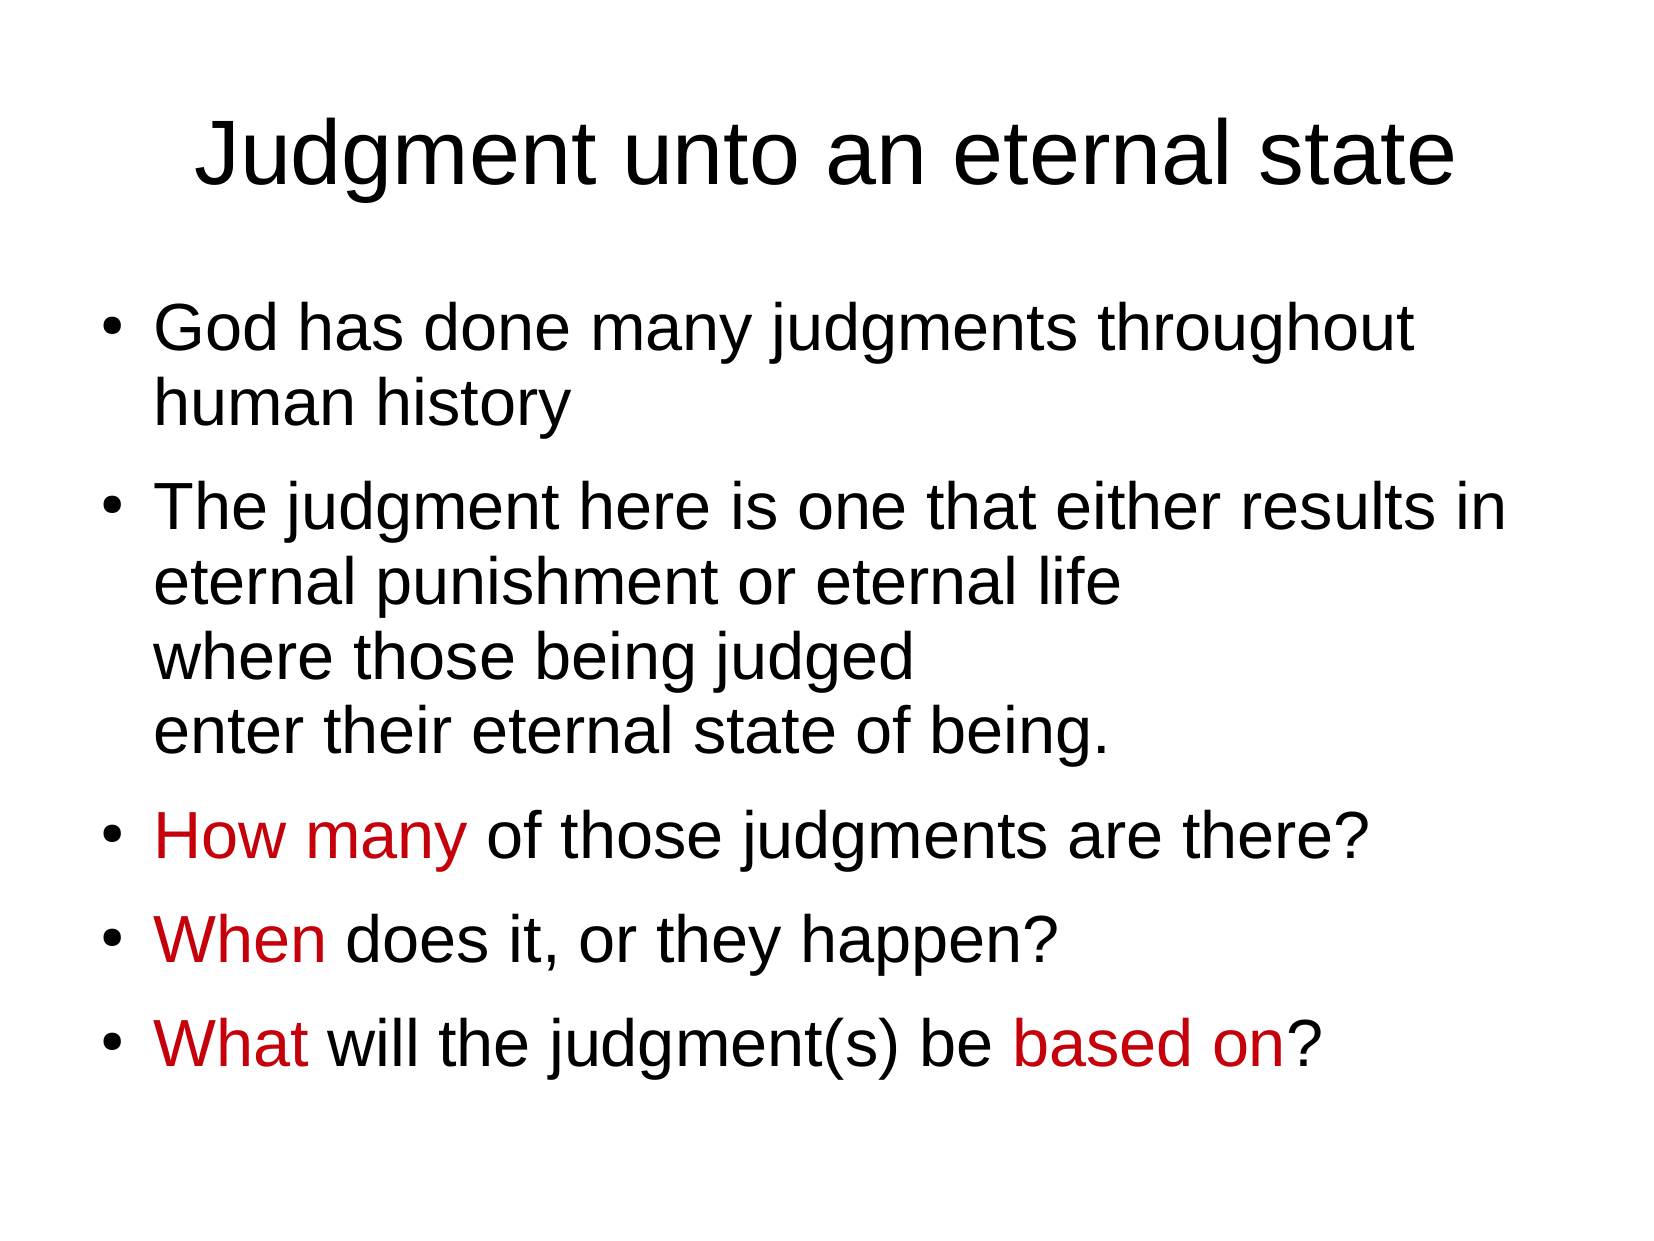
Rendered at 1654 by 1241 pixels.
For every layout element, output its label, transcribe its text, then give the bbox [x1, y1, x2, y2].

list God has done many judgments throughout human history The judgment here is one that either results in eternal punishment or eternal life where those being judged enter their eternal state of being. How many of those judgments are there? When does it, or they happen? What will the judgment(s) be based on? [82, 290, 1571, 1109]
title Judgment unto an eternal state [82, 49, 1571, 257]
